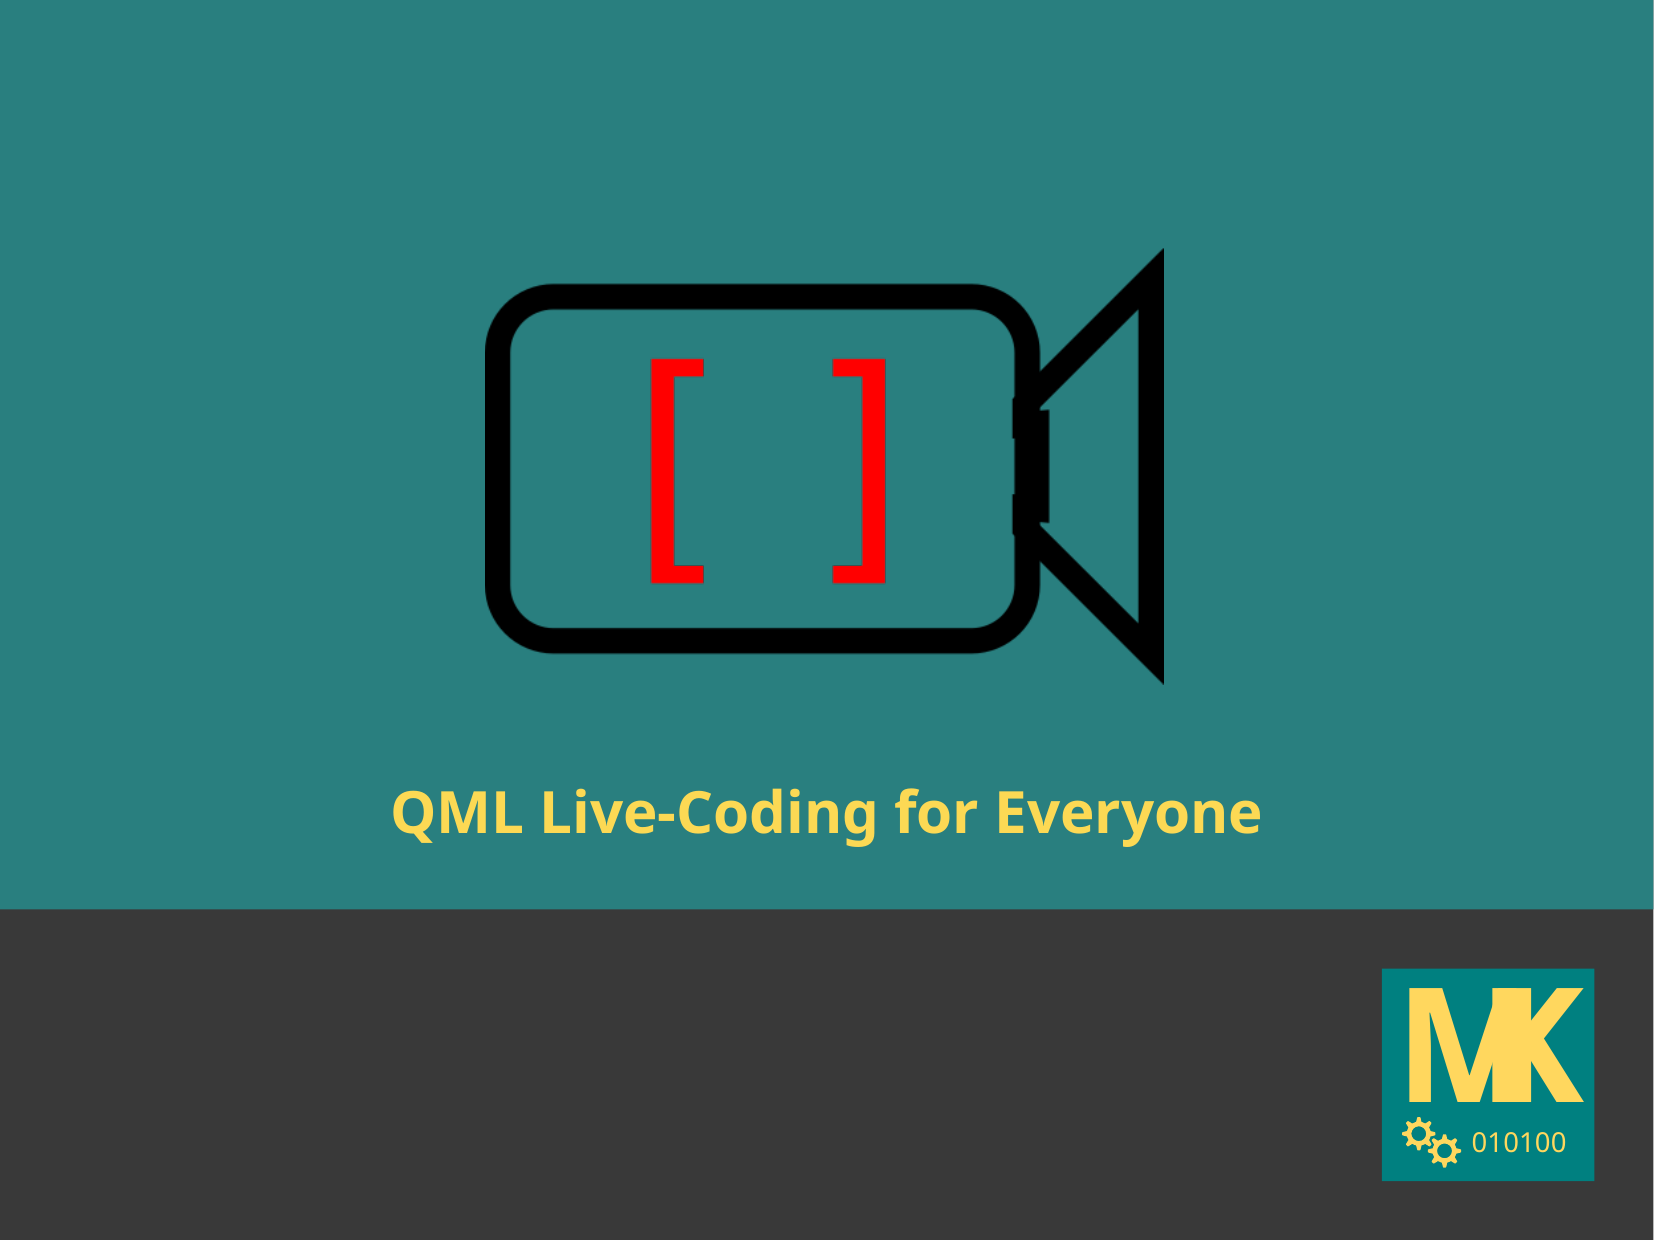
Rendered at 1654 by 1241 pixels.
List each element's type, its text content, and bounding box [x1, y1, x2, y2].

title QML Live-Coding for Everyone [59, 732, 1595, 890]
picture [485, 248, 1164, 686]
